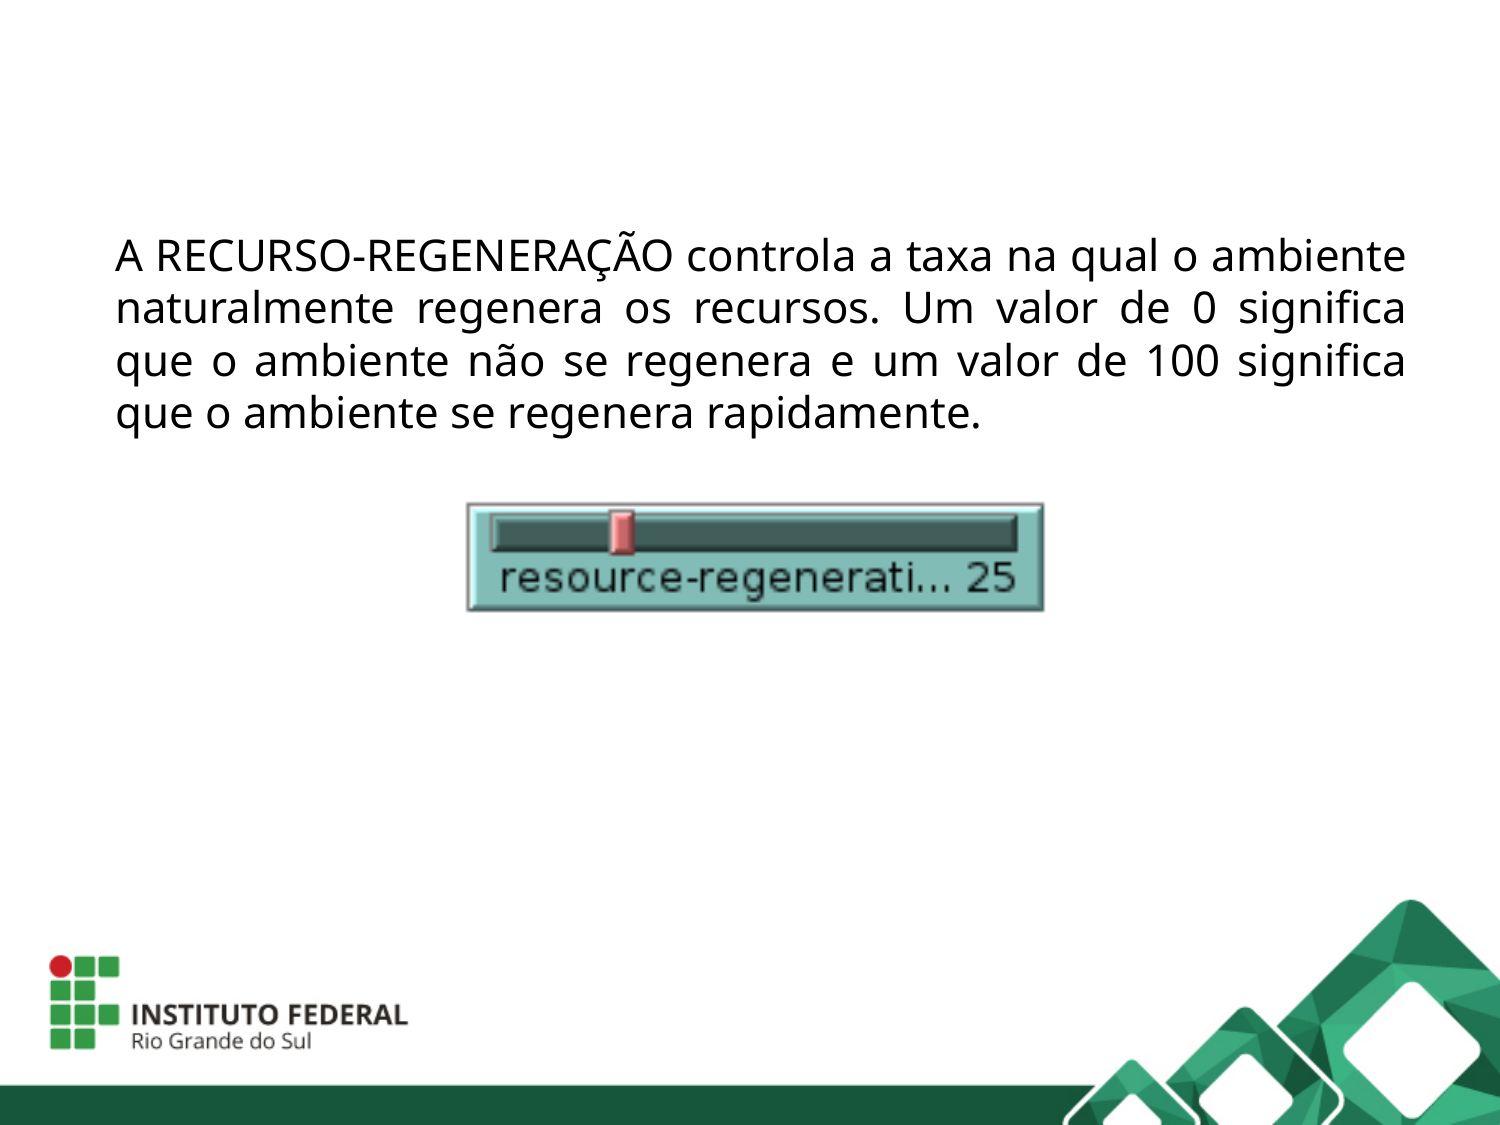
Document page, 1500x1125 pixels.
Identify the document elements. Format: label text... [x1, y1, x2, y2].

picture [0, 0, 1500, 1125]
text_box A RECURSO-REGENERAÇÃO controla a taxa na qual o ambiente naturalmente regenera os recursos. Um valor de 0 significa que o ambiente não se regenera e um valor de 100 significa que o ambiente se regenera rapidamente. [100, 220, 1424, 813]
